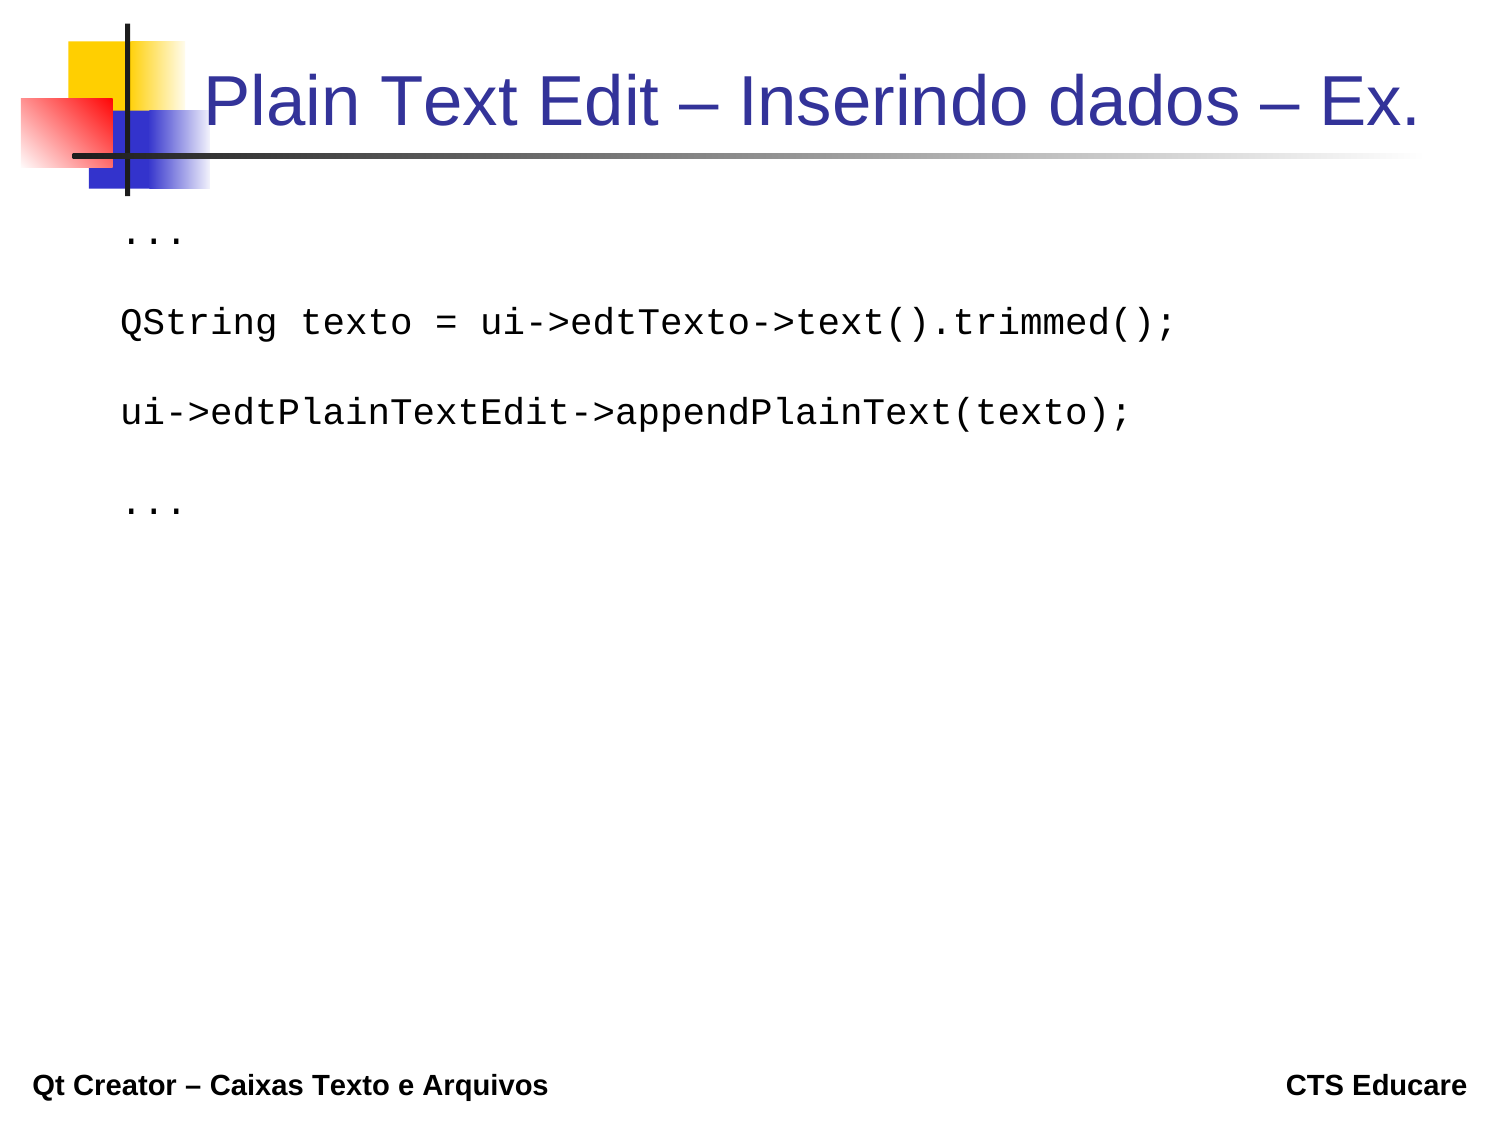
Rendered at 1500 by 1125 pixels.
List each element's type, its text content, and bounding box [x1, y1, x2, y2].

title Plain Text Edit – Inserindo dados – Ex. [188, 46, 1468, 149]
text_box ... QString texto = ui->edtTexto->text().trimmed(); ui->edtPlainTextEdit->appendPlainText(texto); ... [105, 199, 1447, 530]
